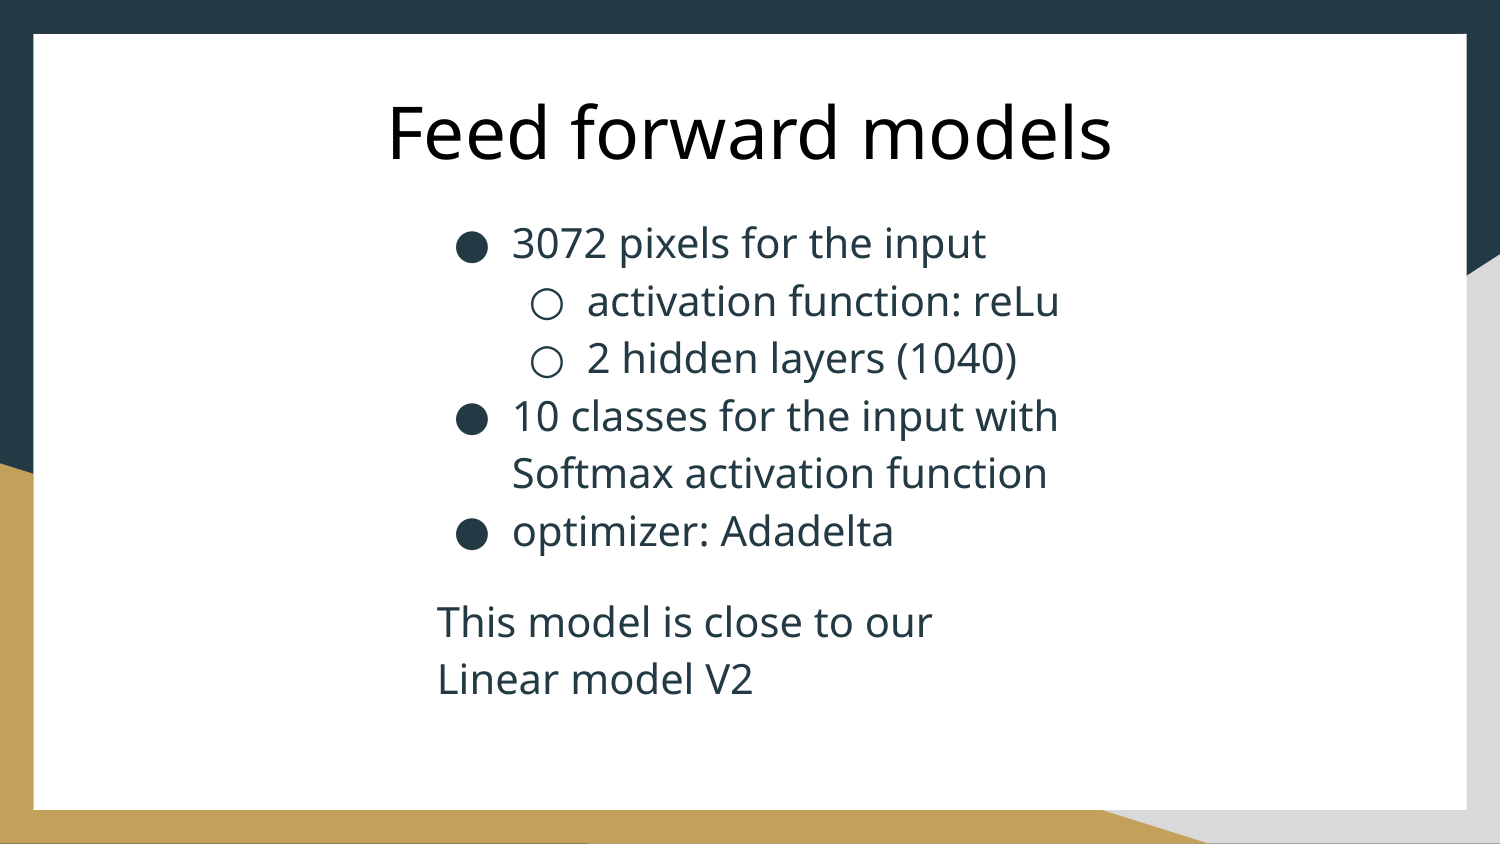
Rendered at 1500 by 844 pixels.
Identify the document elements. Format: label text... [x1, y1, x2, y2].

list 3072 pixels for the input activation function: reLu 2 hidden layers (1040) 10 classes for the input with Softmax activation function optimizer: Adadelta This model is close to our Linear model V2 [421, 194, 1079, 743]
title Feed forward models [134, 72, 1366, 229]
